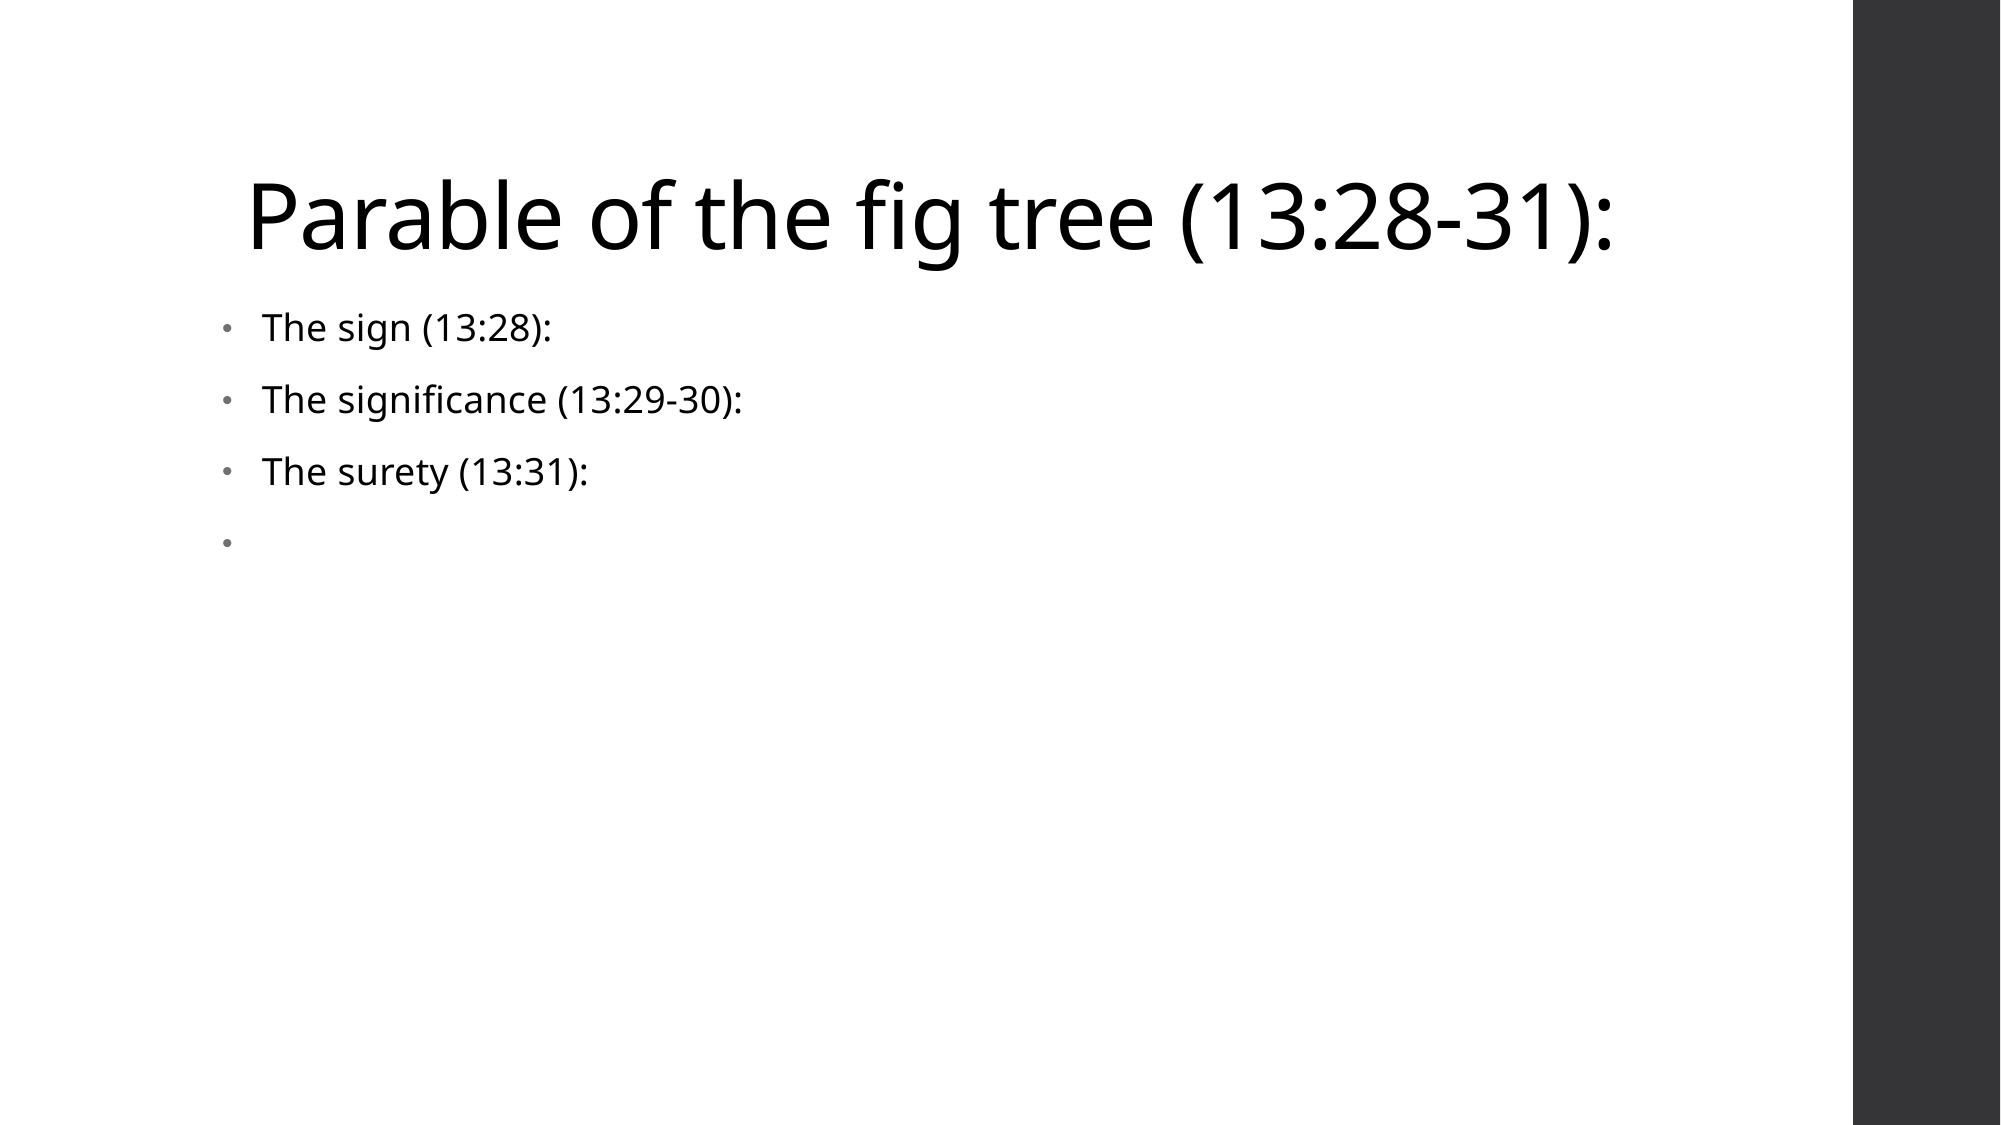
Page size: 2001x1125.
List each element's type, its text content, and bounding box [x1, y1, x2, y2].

list The sign (13:28): The significance (13:29-30): The surety (13:31): [206, 299, 1617, 1014]
title Parable of the fig tree (13:28-31): [206, 60, 1797, 278]
